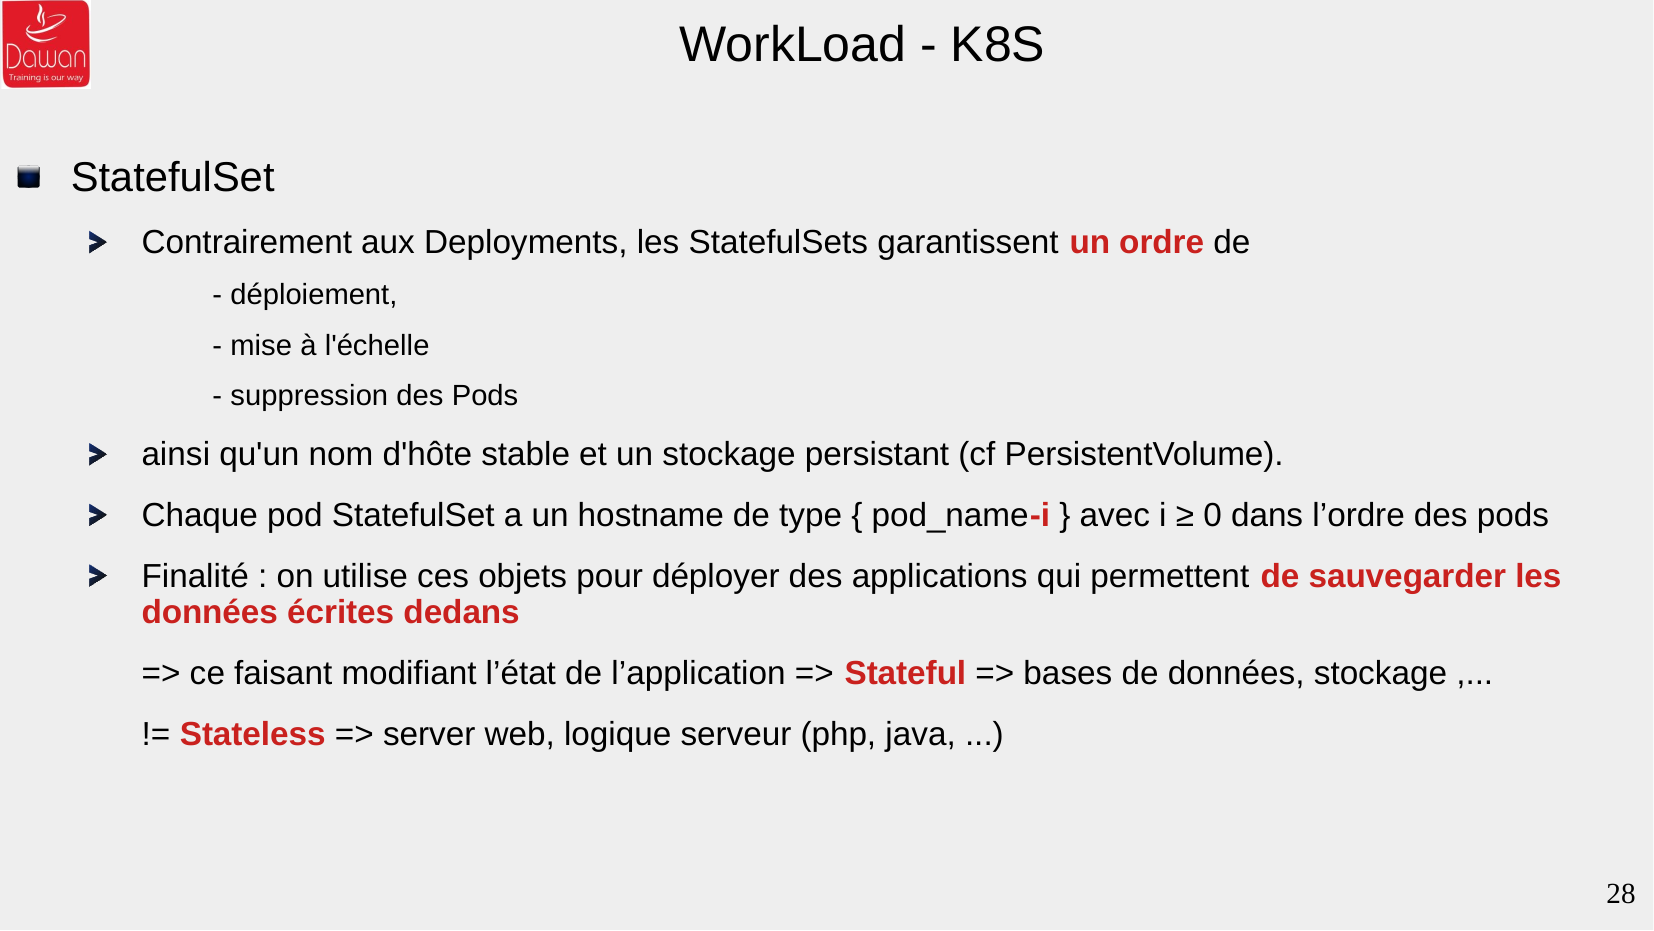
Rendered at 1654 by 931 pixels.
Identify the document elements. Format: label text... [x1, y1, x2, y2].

picture [1, 0, 91, 88]
list StatefulSet Contrairement aux Deployments, les StatefulSets garantissent un ordre de - déploiement, - mise à l'échelle - suppression des Pods ainsi qu'un nom d'hôte stable et un stockage persistant (cf PersistentVolume). Chaque pod StatefulSet a un hostname de type { pod_name-i } avec i ≥ 0 dans l’ordre des pods Finalité : on utilise ces objets pour déployer des applications qui permettent de sauvegarder les données écrites dedans => ce faisant modifiant l’état de l’application => Stateful => bases de données, stockage ,... != Stateless => server web, logique serveur (php, java, ...) [0, 88, 1654, 886]
title WorkLoad - K8S [366, 0, 1287, 88]
